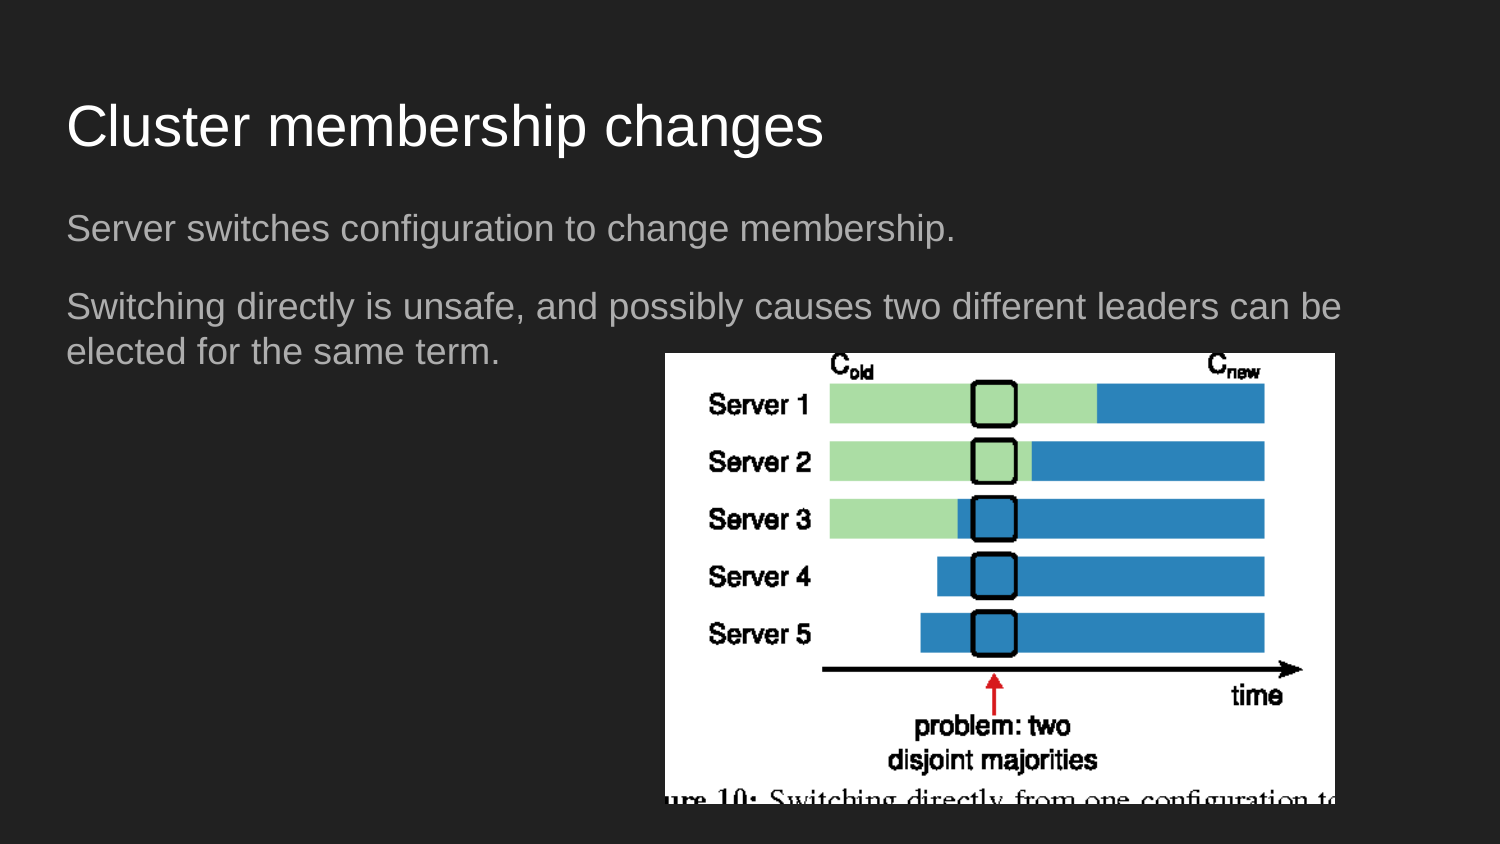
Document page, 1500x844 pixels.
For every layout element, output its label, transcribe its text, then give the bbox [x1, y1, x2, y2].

list Server switches configuration to change membership. Switching directly is unsafe, and possibly causes two different leaders can be elected for the same term. [51, 189, 1449, 750]
title Cluster membership changes [51, 72, 1449, 167]
picture [665, 353, 1335, 804]
